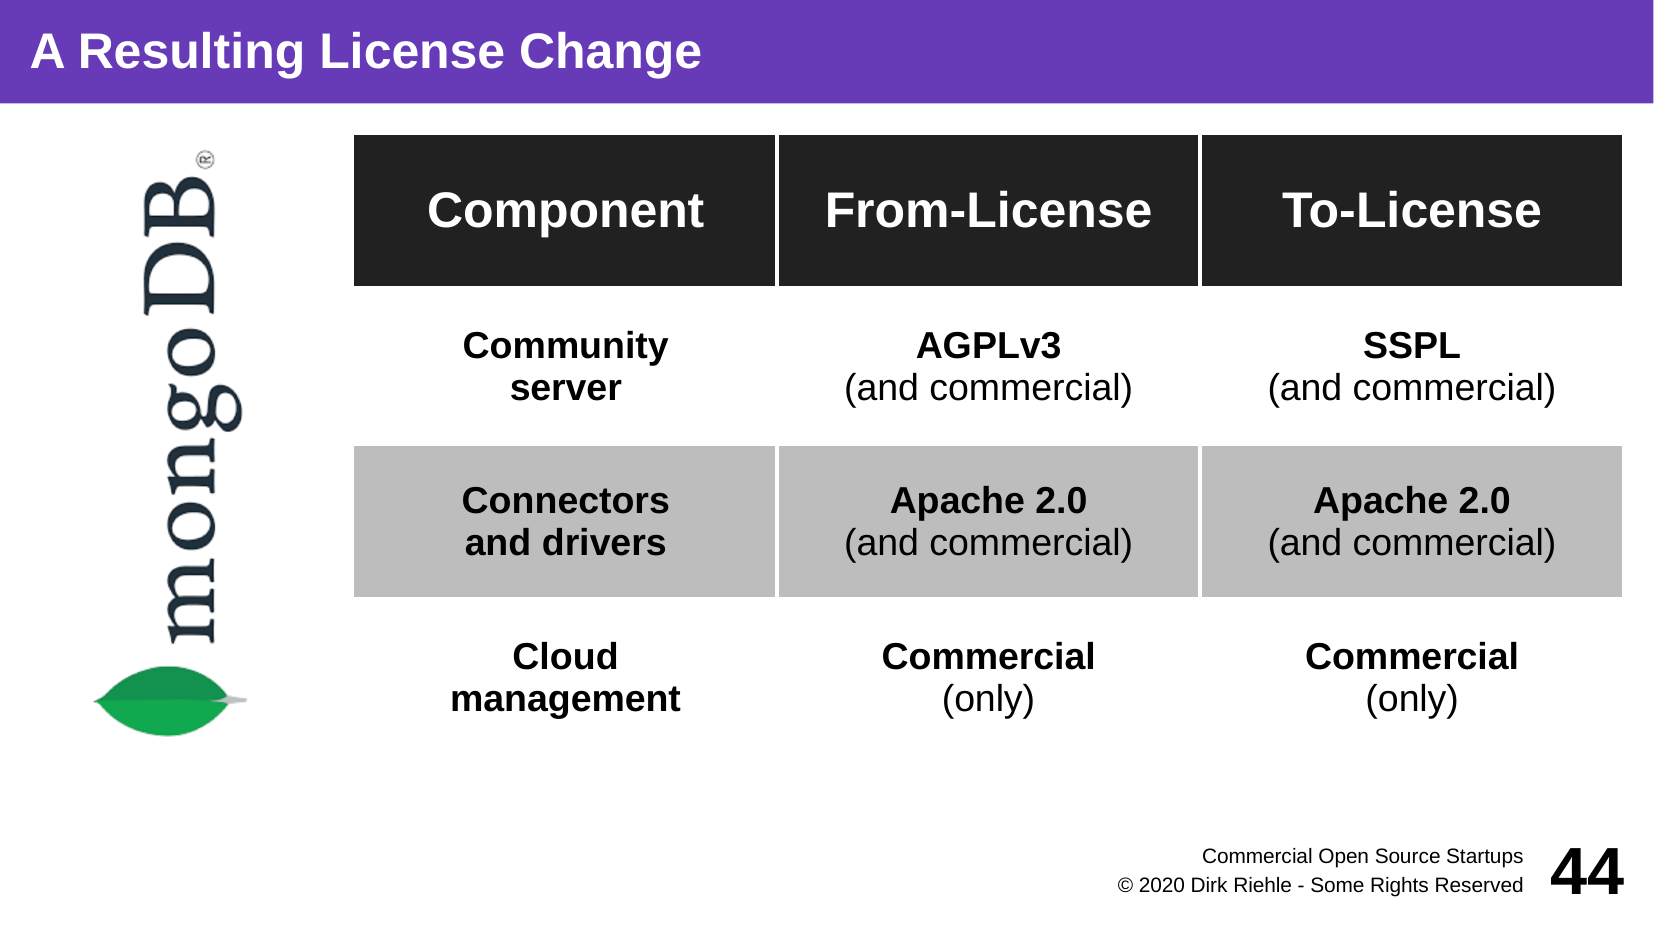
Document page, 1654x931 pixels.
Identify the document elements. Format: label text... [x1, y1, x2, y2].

table_cell Connectors and drivers [354, 446, 775, 597]
table_cell Commercial (only) [1202, 601, 1622, 753]
table_cell AGPLv3 (and commercial) [779, 290, 1198, 442]
table_cell Community server [354, 290, 775, 442]
title A Resulting License Change [0, 0, 1654, 104]
table_header To-License [1202, 135, 1622, 286]
table_cell Apache 2.0 (and commercial) [1202, 446, 1622, 597]
table_cell SSPL (and commercial) [1202, 290, 1622, 442]
table_cell Cloud management [354, 601, 775, 753]
table_header From-License [779, 135, 1198, 286]
table_cell Commercial (only) [779, 601, 1198, 753]
table_header Component [354, 135, 775, 286]
picture [90, 147, 249, 739]
table_cell Apache 2.0 (and commercial) [779, 446, 1198, 597]
